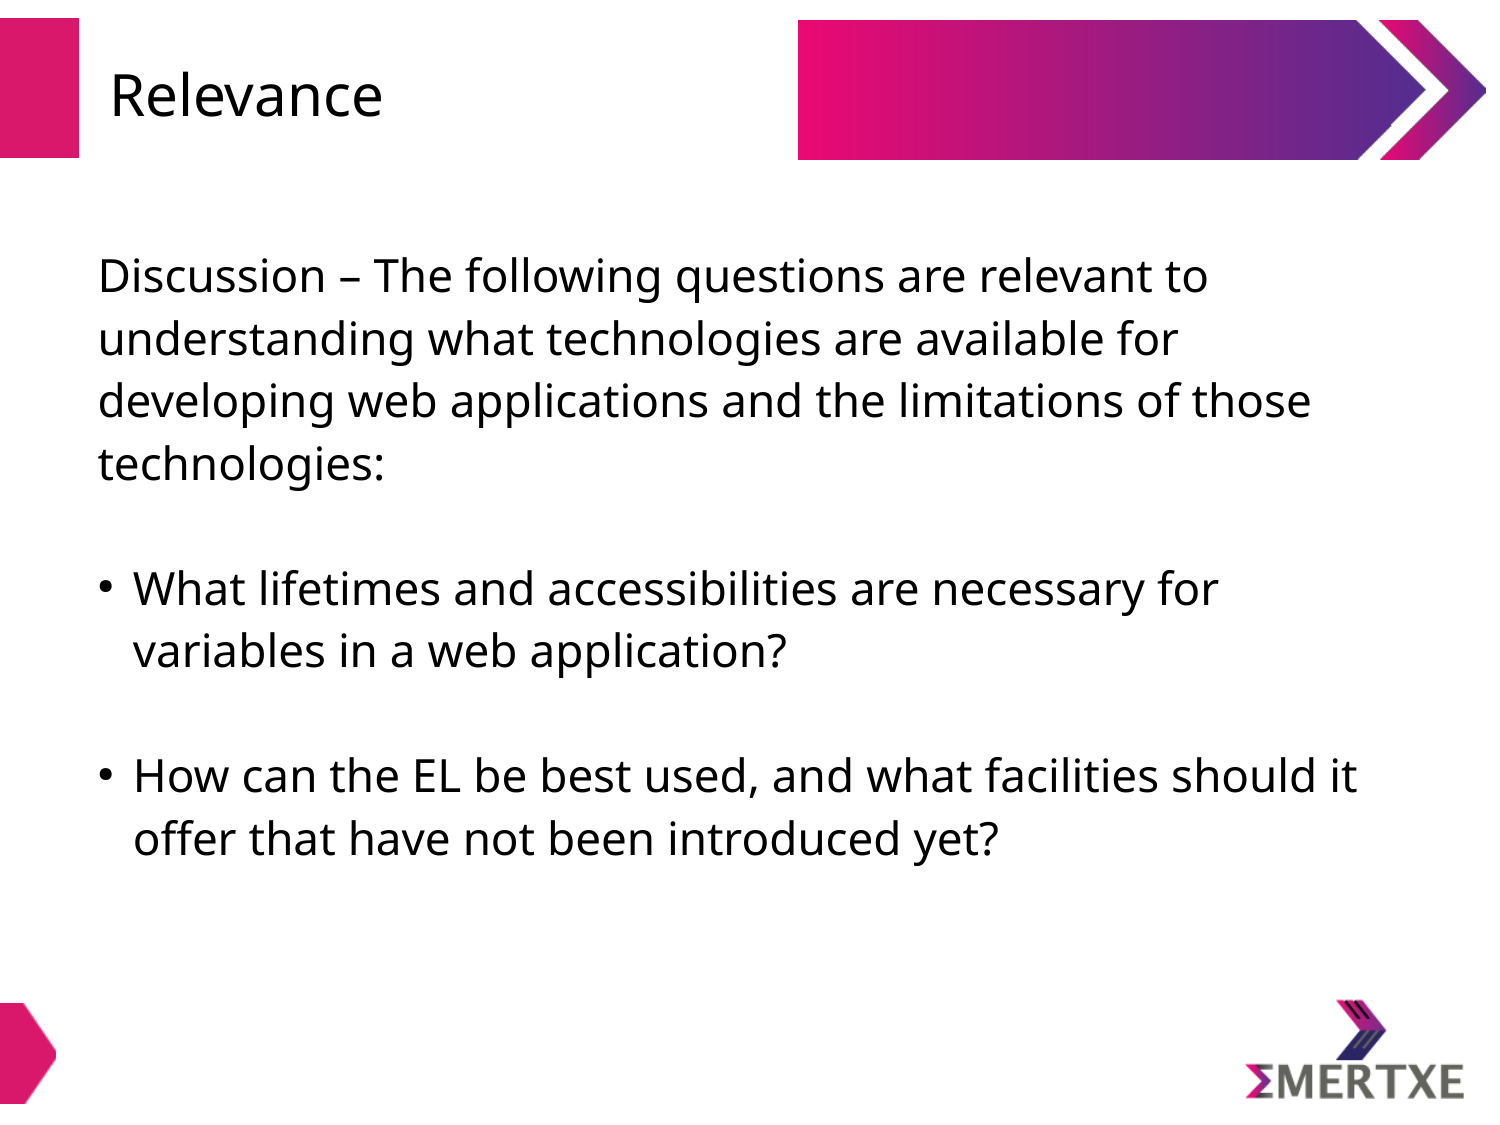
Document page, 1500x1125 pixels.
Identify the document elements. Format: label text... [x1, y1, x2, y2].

picture [1245, 996, 1465, 1099]
text_box Discussion – The following questions are relevant to understanding what technologies are available for developing web applications and the limitations of those technologies: What lifetimes and accessibilities are necessary for variables in a web application? How can the EL be best used, and what facilities should it offer that have not been introduced yet? [82, 236, 1406, 787]
text_box Relevance [94, 47, 733, 131]
picture [798, 20, 1486, 160]
